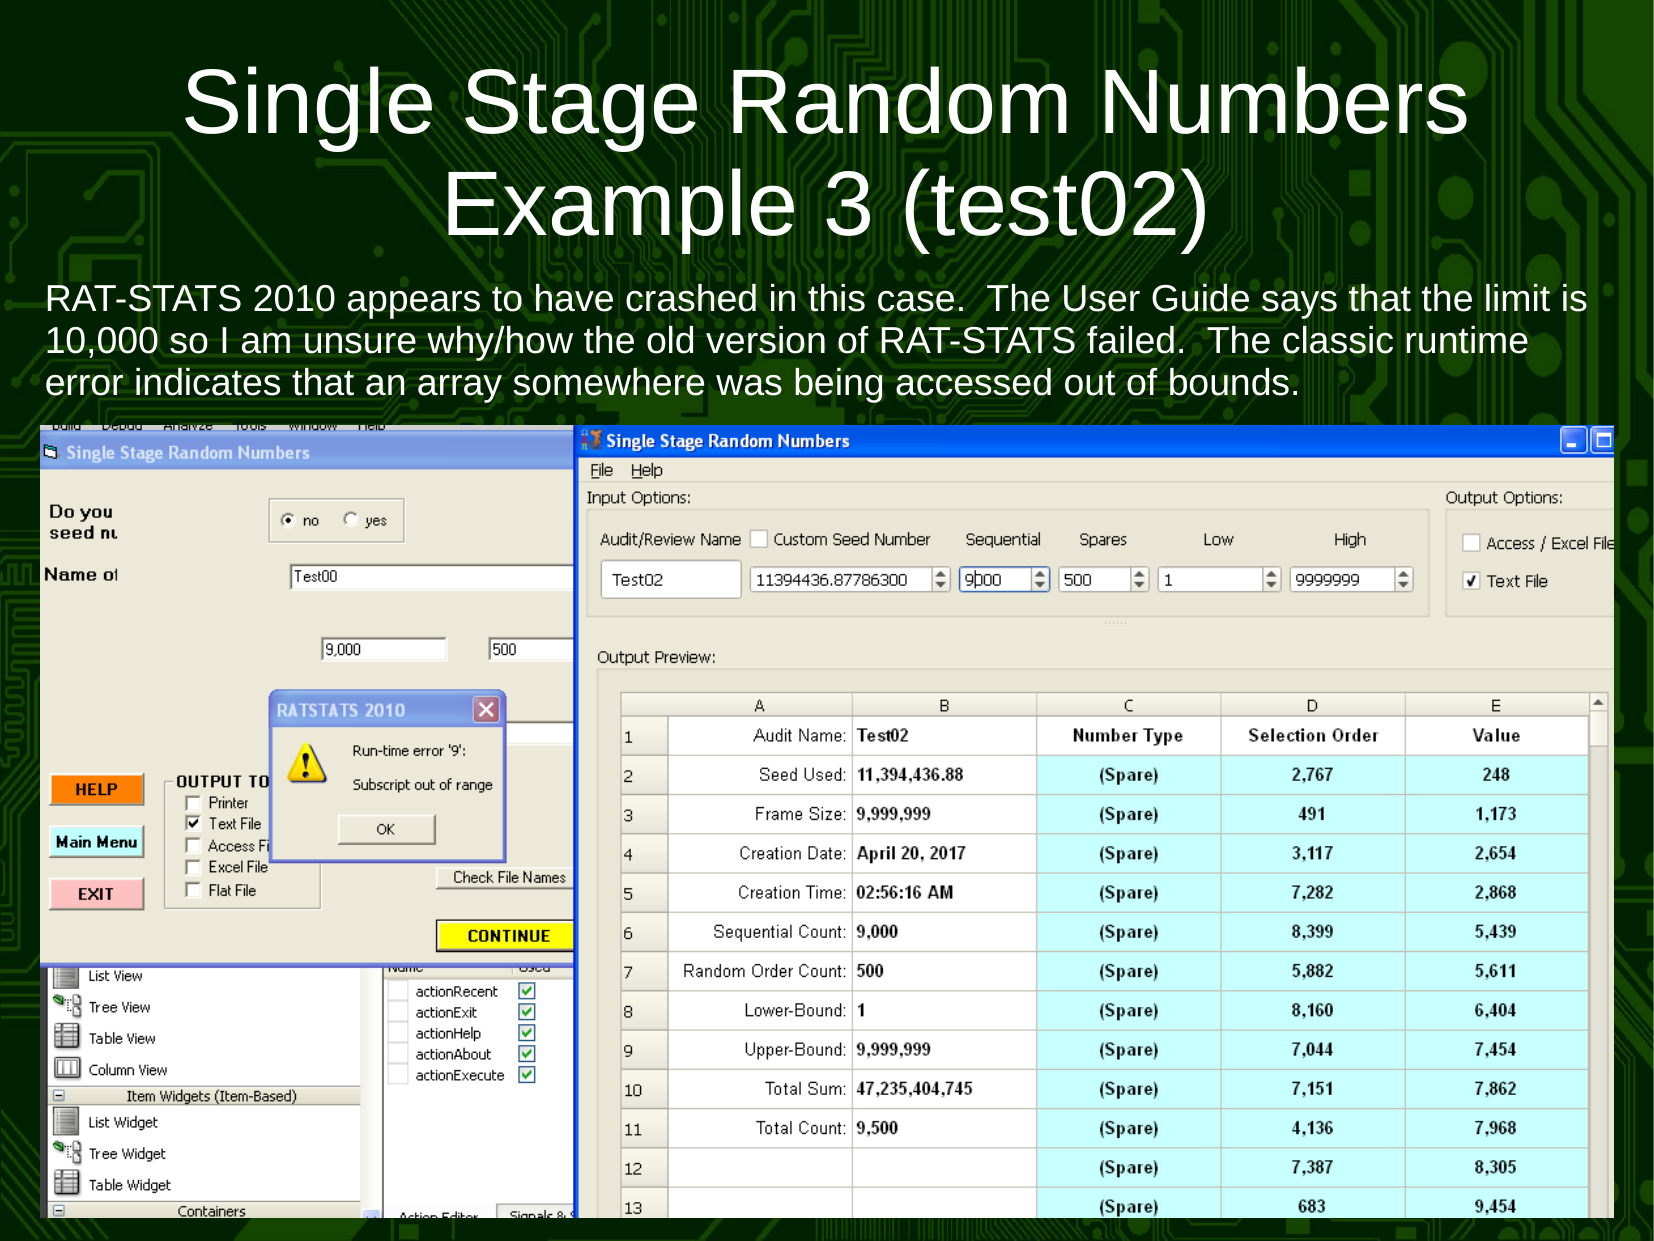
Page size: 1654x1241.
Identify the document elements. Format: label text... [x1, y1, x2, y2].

picture [0, 0, 1654, 1241]
title Single Stage Random Numbers Example 3 (test02) [82, 49, 1571, 257]
text_box RAT-STATS 2010 appears to have crashed in this case. The User Guide says that the limit is 10,000 so I am unsure why/how the old version of RAT-STATS failed. The classic runtime error indicates that an array somewhere was being accessed out of bounds. [30, 270, 1622, 411]
